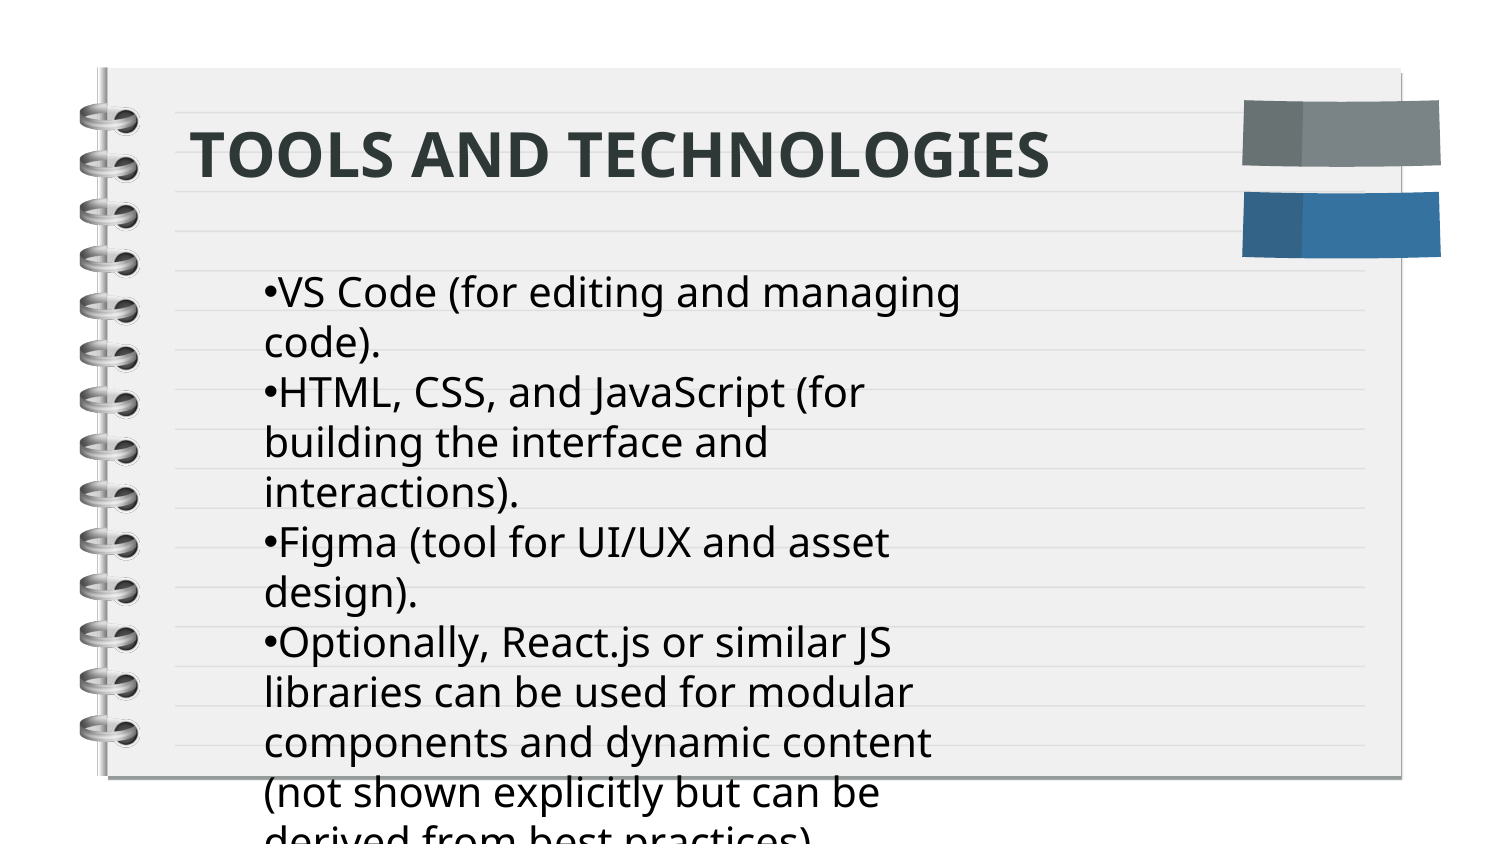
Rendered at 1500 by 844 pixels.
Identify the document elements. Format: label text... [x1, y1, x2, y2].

text_box [1242, 191, 1441, 259]
text_box VS Code (for editing and managing code). HTML, CSS, and JavaScript (for building the interface and interactions). Figma (tool for UI/UX and asset design). Optionally, React.js or similar JS libraries can be used for modular components and dynamic content (not shown explicitly but can be derived from best practices). [248, 258, 999, 678]
text_box [1242, 100, 1441, 167]
title TOOLS AND TECHNOLOGIES [174, 100, 1383, 206]
